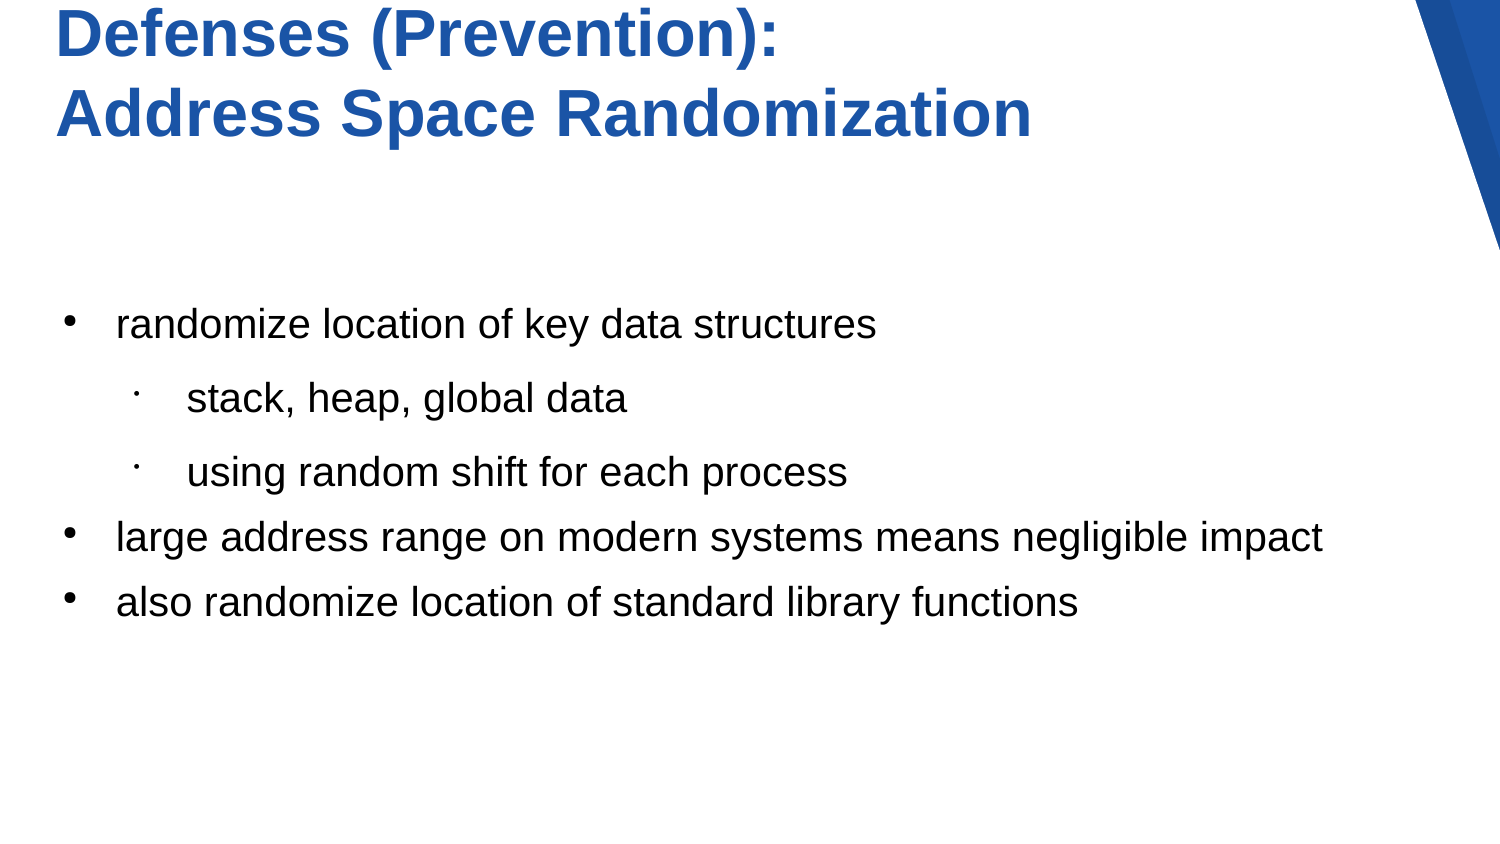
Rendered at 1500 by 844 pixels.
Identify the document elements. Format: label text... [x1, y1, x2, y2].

title Defenses (Prevention): Address Space Randomization [40, 97, 1306, 166]
list randomize location of key data structures stack, heap, global data using random shift for each process large address range on modern systems means negligible impact also randomize location of standard library functions [30, 282, 1486, 721]
